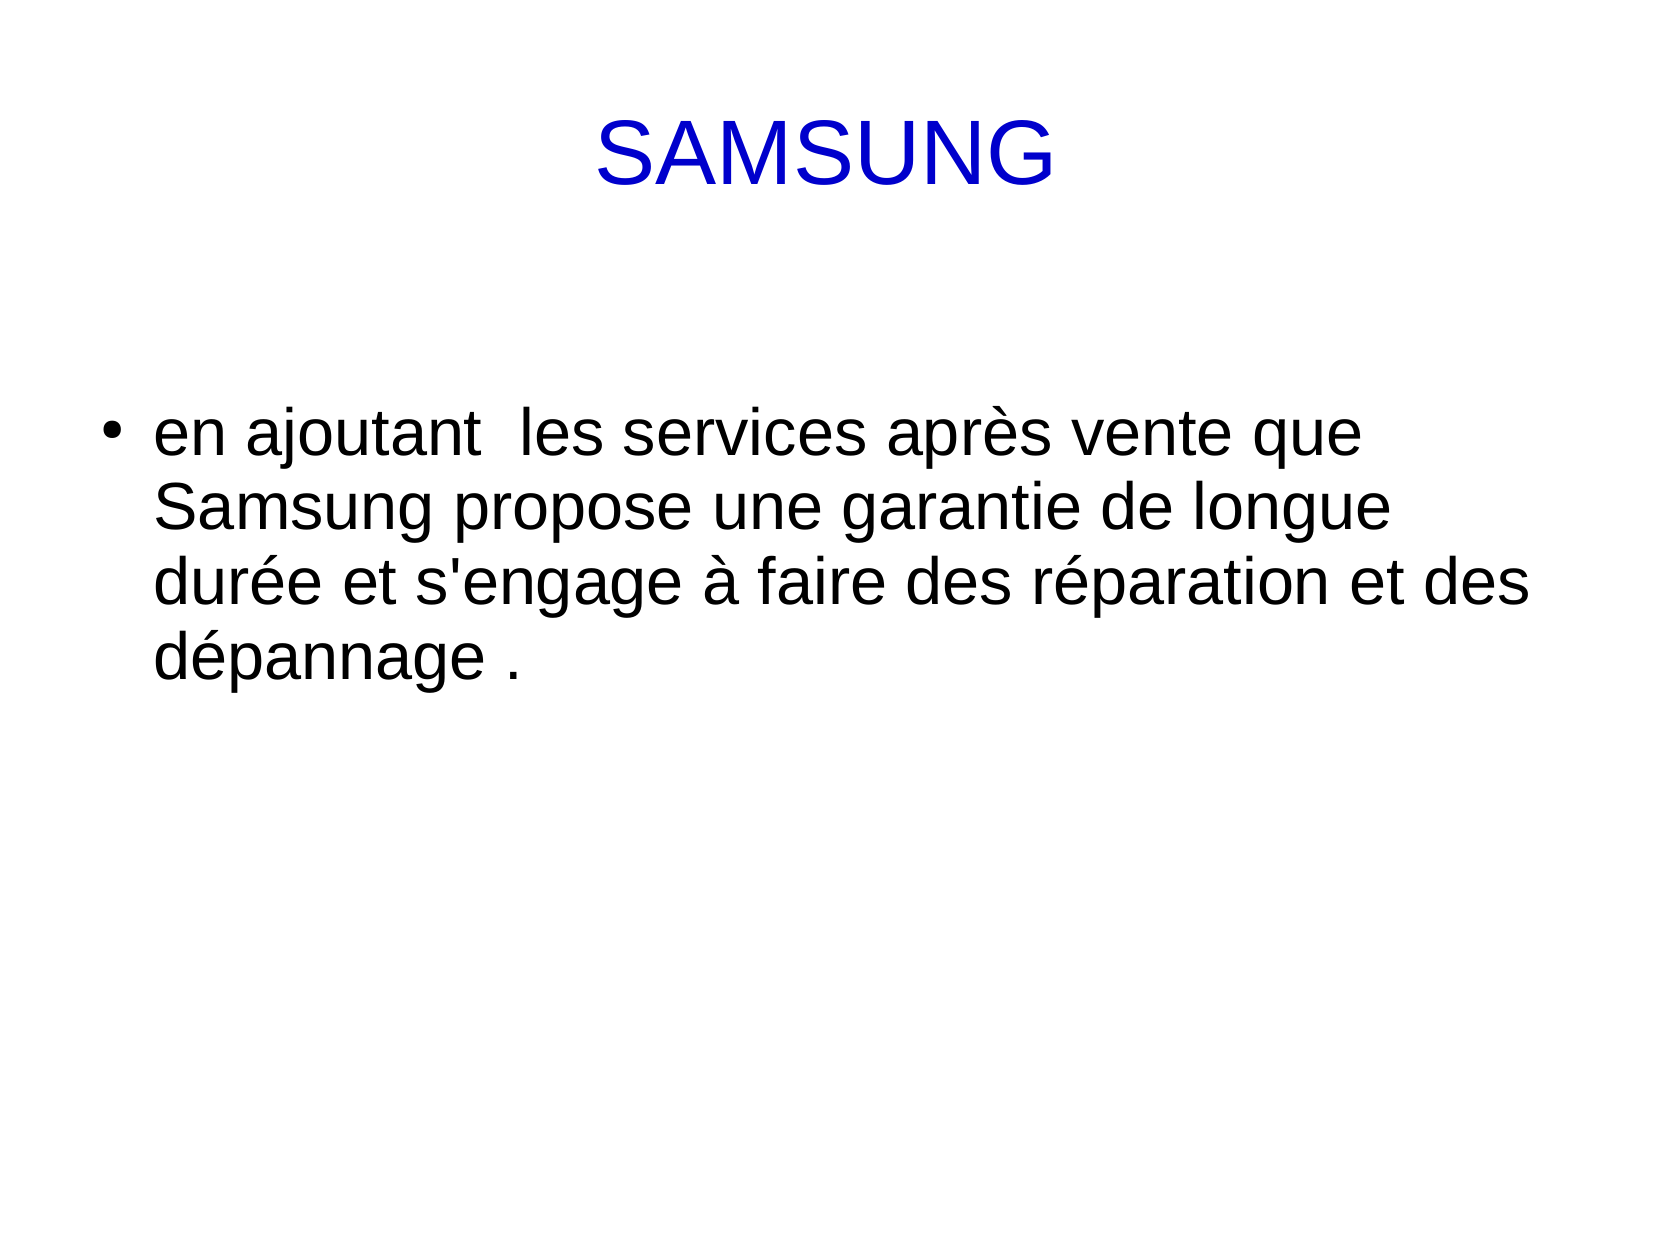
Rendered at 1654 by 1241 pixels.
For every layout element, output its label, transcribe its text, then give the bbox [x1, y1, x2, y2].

list en ajoutant les services après vente que Samsung propose une garantie de longue durée et s'engage à faire des réparation et des dépannage . [82, 290, 1571, 1010]
title SAMSUNG [82, 49, 1571, 257]
